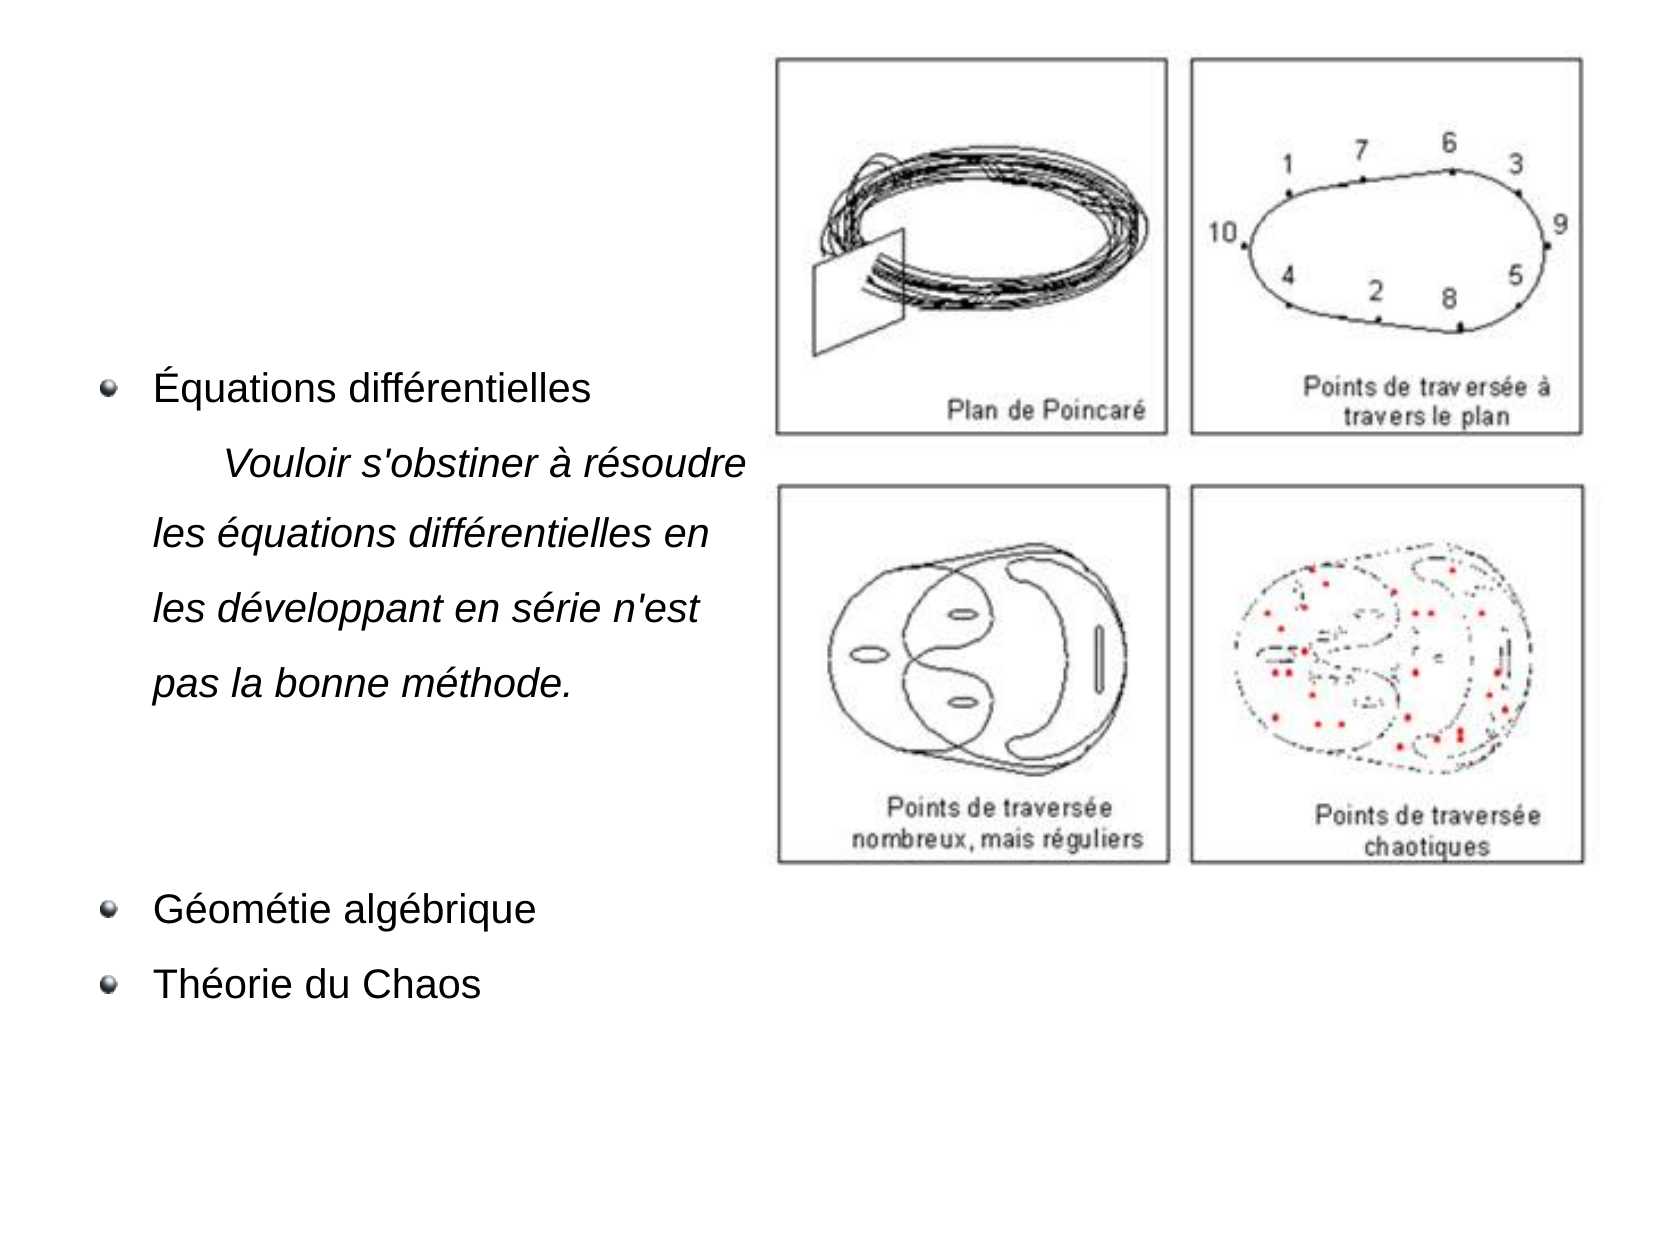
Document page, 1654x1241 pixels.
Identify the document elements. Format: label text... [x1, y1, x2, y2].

picture [767, 49, 1609, 886]
list Équations différentielles Vouloir s'obstiner à résoudre les équations différentielles en les développant en série n'est pas la bonne méthode. Géométie algébrique Théorie du Chaos [82, 290, 1571, 1010]
